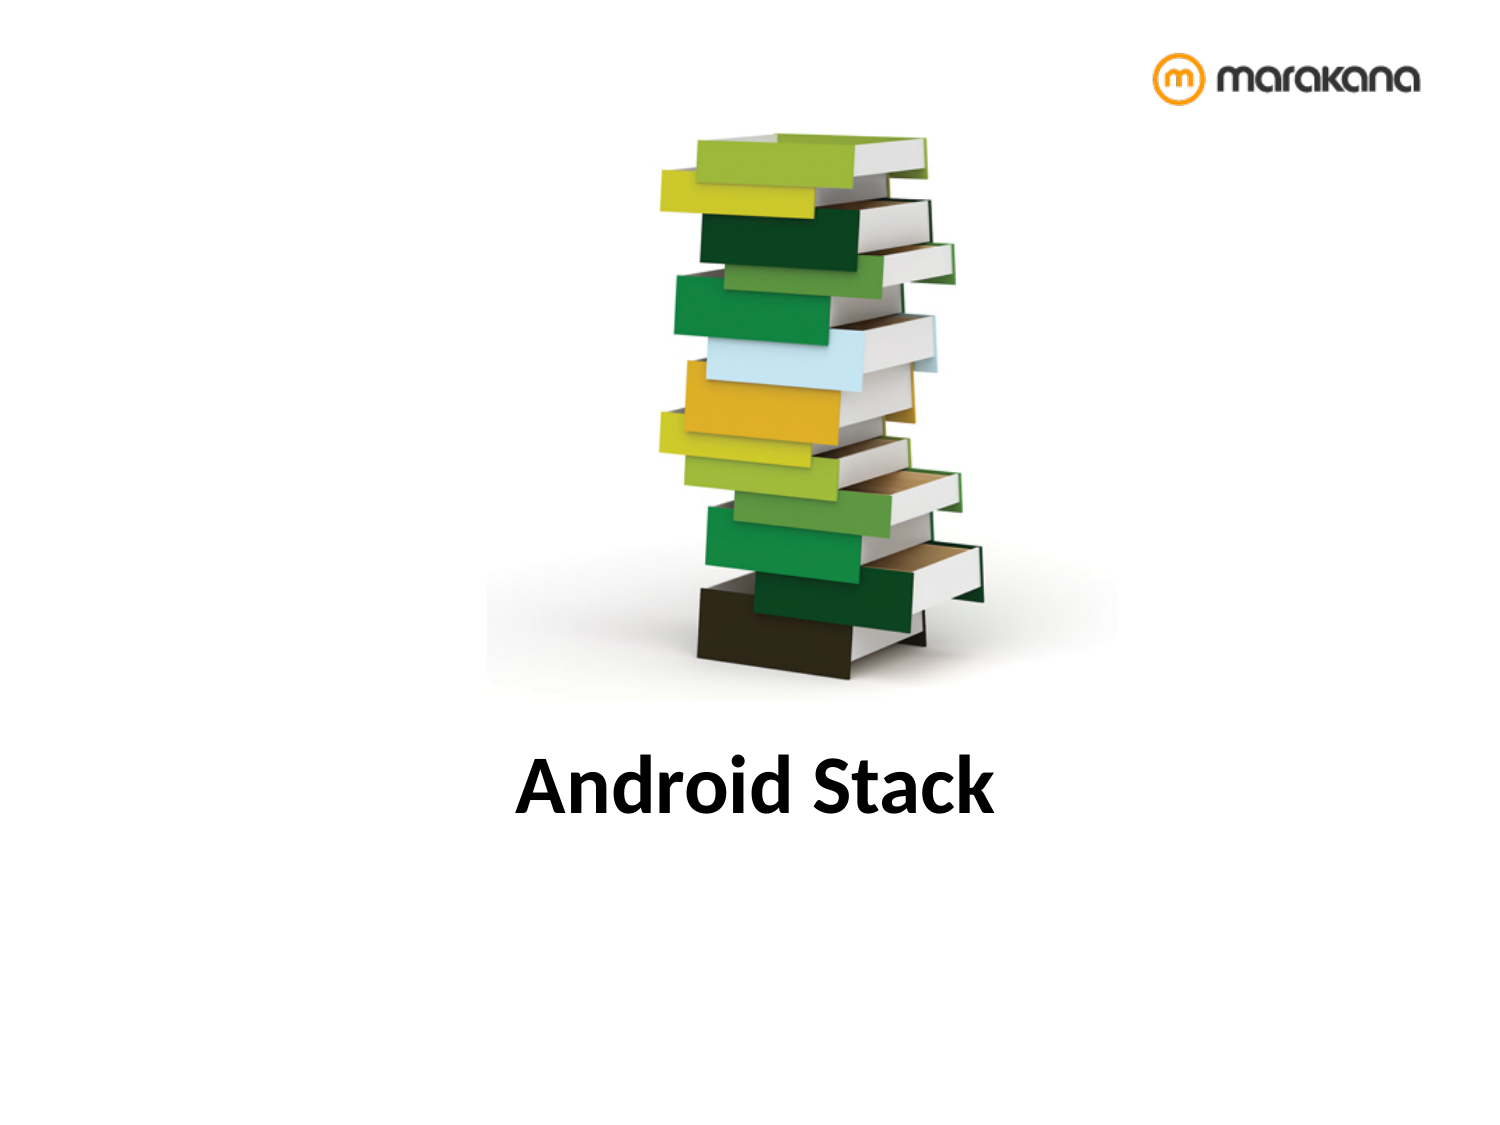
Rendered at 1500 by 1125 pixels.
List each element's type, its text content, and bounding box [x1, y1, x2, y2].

picture [1149, 45, 1425, 114]
picture [487, 93, 1117, 723]
title Android Stack [118, 722, 1394, 947]
